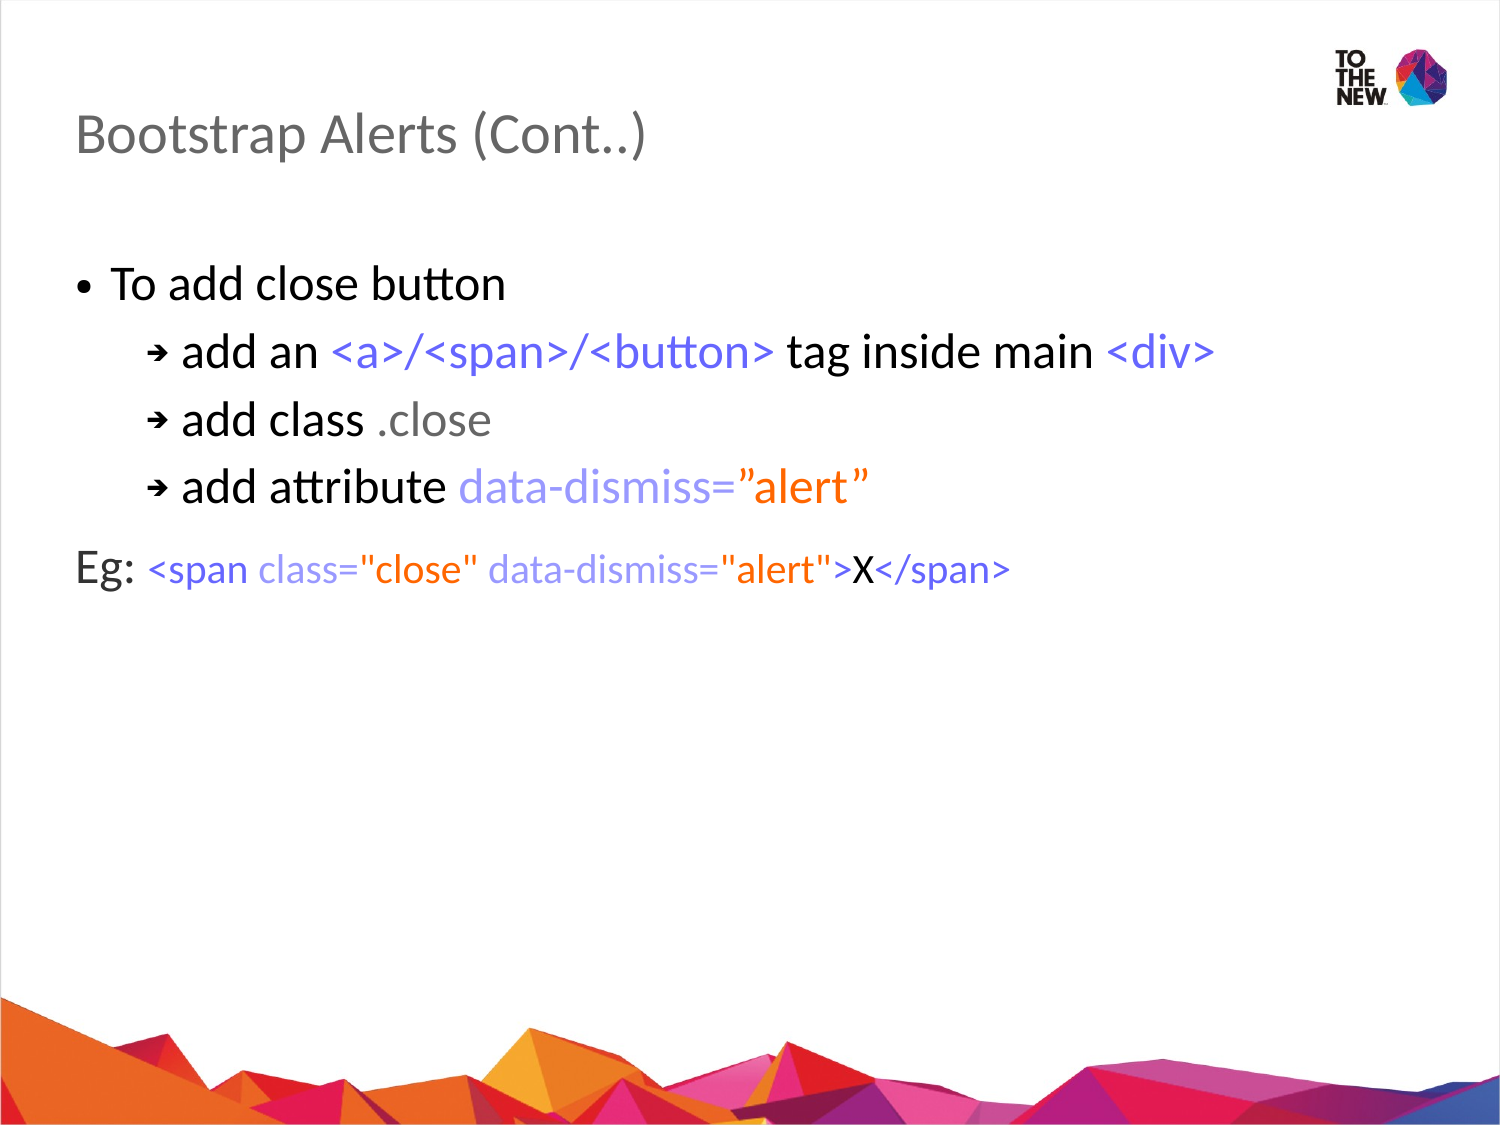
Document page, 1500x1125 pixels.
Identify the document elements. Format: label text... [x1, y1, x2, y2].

list To add close button add an <a>/<span>/<button> tag inside main <div> add class .close add attribute data-dismiss=”alert” Eg: <span class="close" data-dismiss="alert">X</span> [75, 263, 1425, 916]
picture [0, 0, 1500, 1125]
title Bootstrap Alerts (Cont..) [75, 44, 1425, 233]
